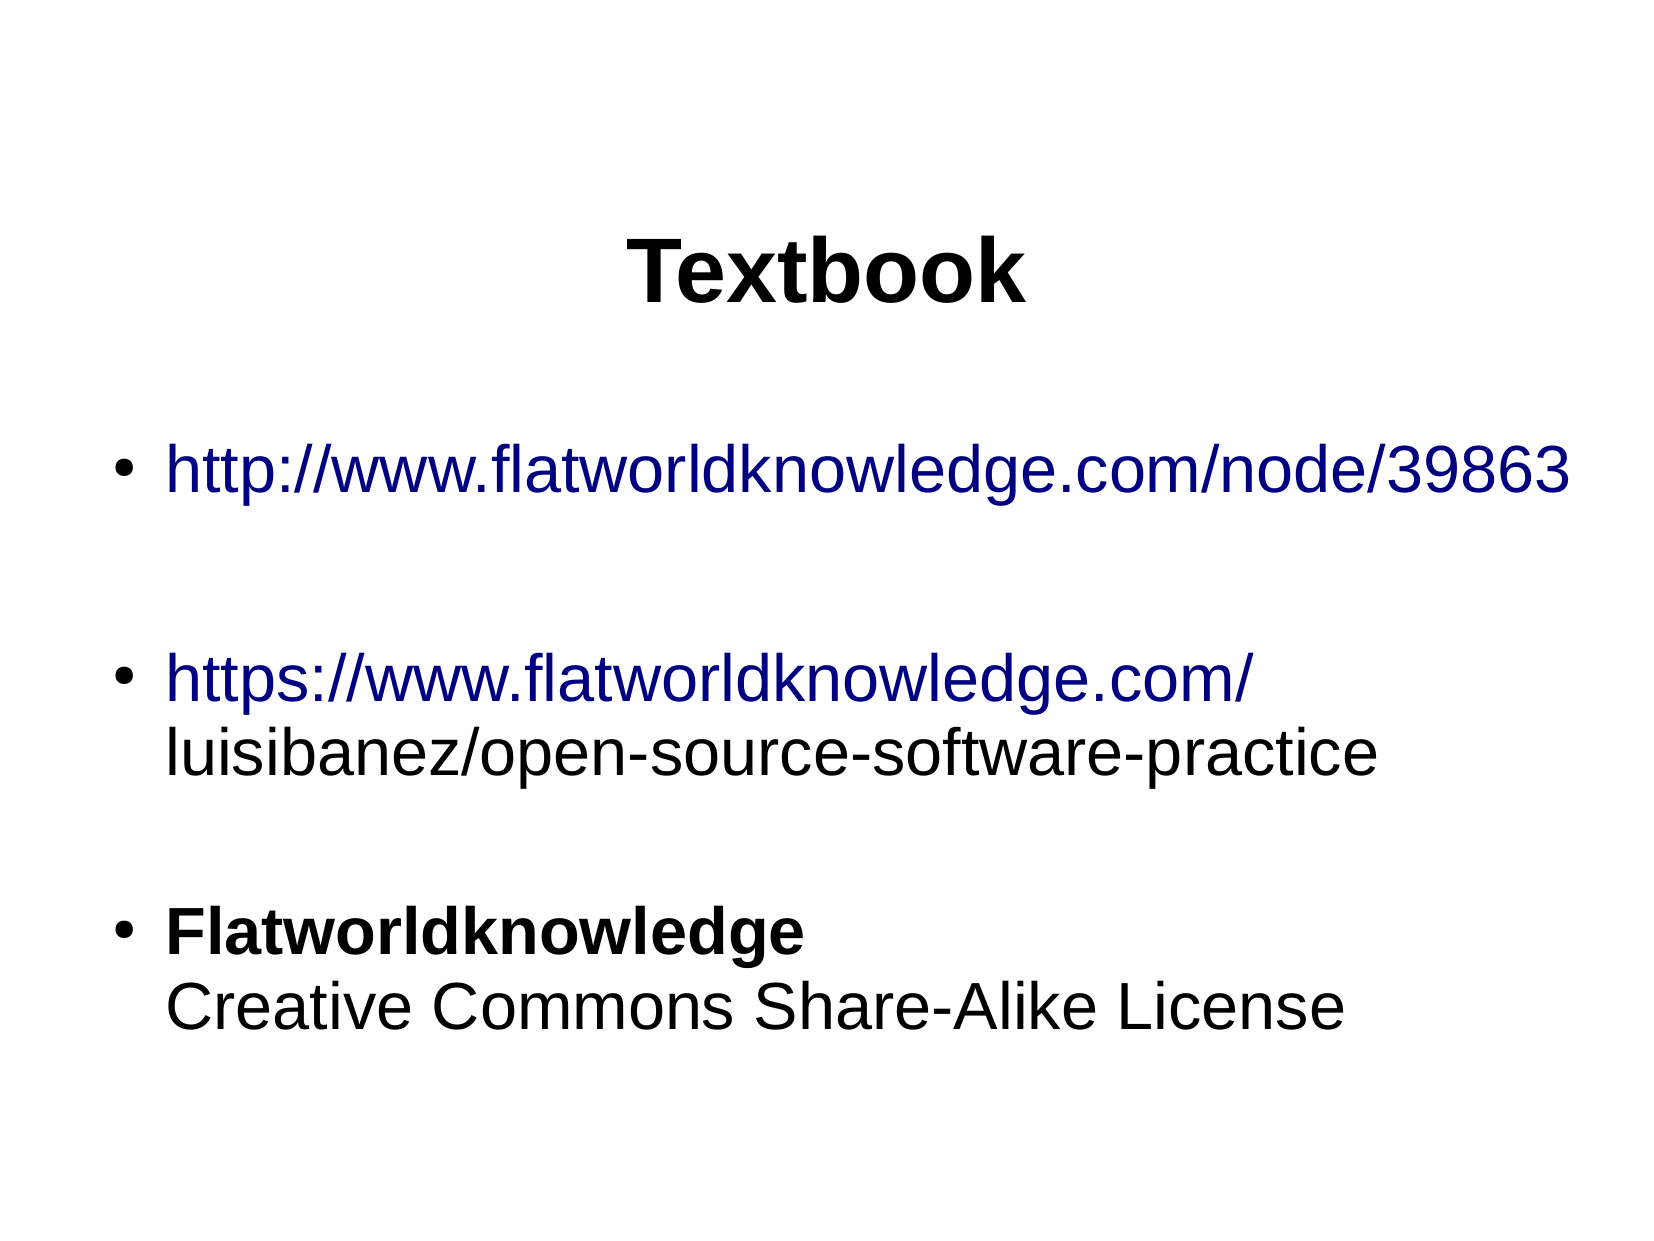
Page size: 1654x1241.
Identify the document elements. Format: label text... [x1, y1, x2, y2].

title Textbook [82, 167, 1571, 375]
list http://www.flatworldknowledge.com/node/39863 https://www.flatworldknowledge.com/ luisibanez/open-source-software-practice Flatworldknowledge Creative Commons Share-Alike License [94, 431, 1583, 1080]
